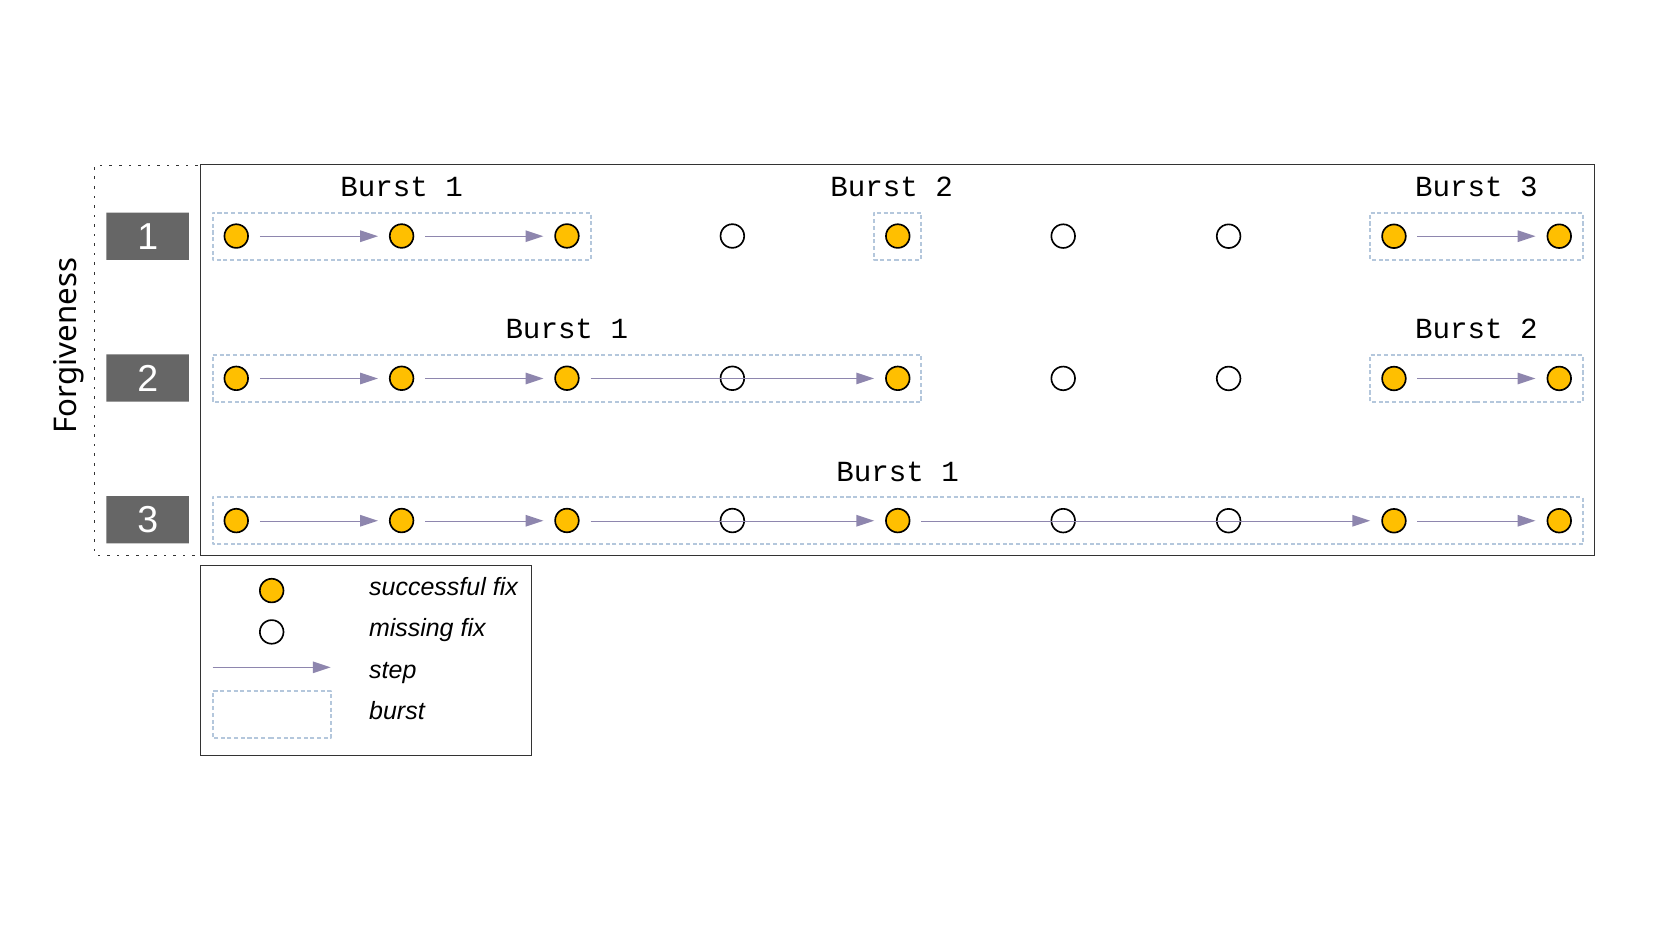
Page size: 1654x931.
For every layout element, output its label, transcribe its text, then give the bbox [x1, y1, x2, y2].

text_box [389, 366, 414, 391]
text_box [1382, 366, 1406, 391]
text_box [224, 508, 249, 533]
text_box Burst 1 [301, 165, 502, 213]
text_box Burst 2 [791, 165, 993, 213]
text_box [1547, 366, 1572, 391]
text_box Burst 3 [1375, 165, 1577, 213]
text_box [224, 366, 249, 391]
text_box [1547, 224, 1572, 249]
text_box burst [354, 689, 579, 733]
text_box [885, 508, 910, 533]
text_box [555, 508, 579, 533]
text_box [389, 508, 414, 533]
text_box Forgiveness [35, 224, 102, 467]
text_box [1382, 224, 1406, 249]
text_box [224, 224, 249, 248]
text_box 1 [106, 212, 189, 260]
text_box [885, 366, 910, 391]
text_box [555, 366, 579, 391]
text_box [259, 578, 284, 603]
text_box successful fix [354, 565, 579, 606]
text_box [1382, 508, 1406, 533]
text_box [389, 224, 414, 248]
text_box Burst 1 [797, 449, 999, 498]
text_box Burst 2 [1375, 307, 1577, 355]
text_box Burst 1 [466, 307, 668, 355]
text_box step [354, 648, 579, 689]
text_box [555, 224, 579, 248]
text_box 2 [106, 354, 189, 402]
text_box [885, 224, 910, 248]
text_box missing fix [354, 606, 579, 648]
text_box 3 [106, 496, 189, 544]
text_box [1547, 508, 1572, 533]
